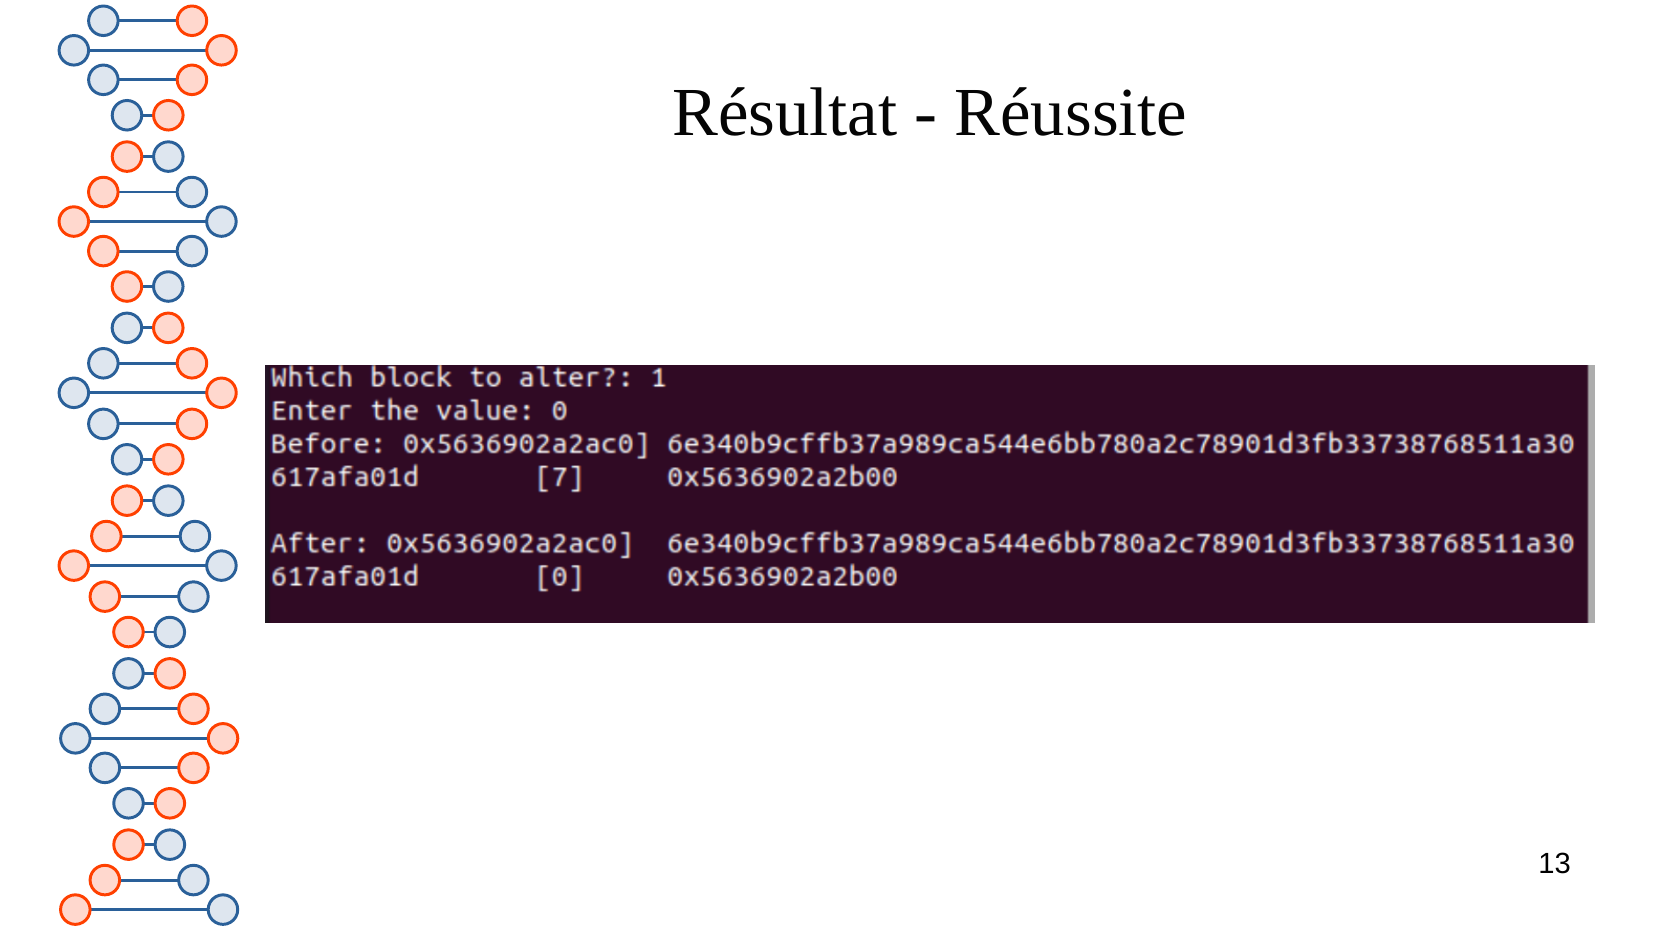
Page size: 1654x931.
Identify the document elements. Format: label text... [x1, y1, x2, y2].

title Résultat - Réussite [265, 35, 1595, 189]
picture [265, 365, 1595, 623]
